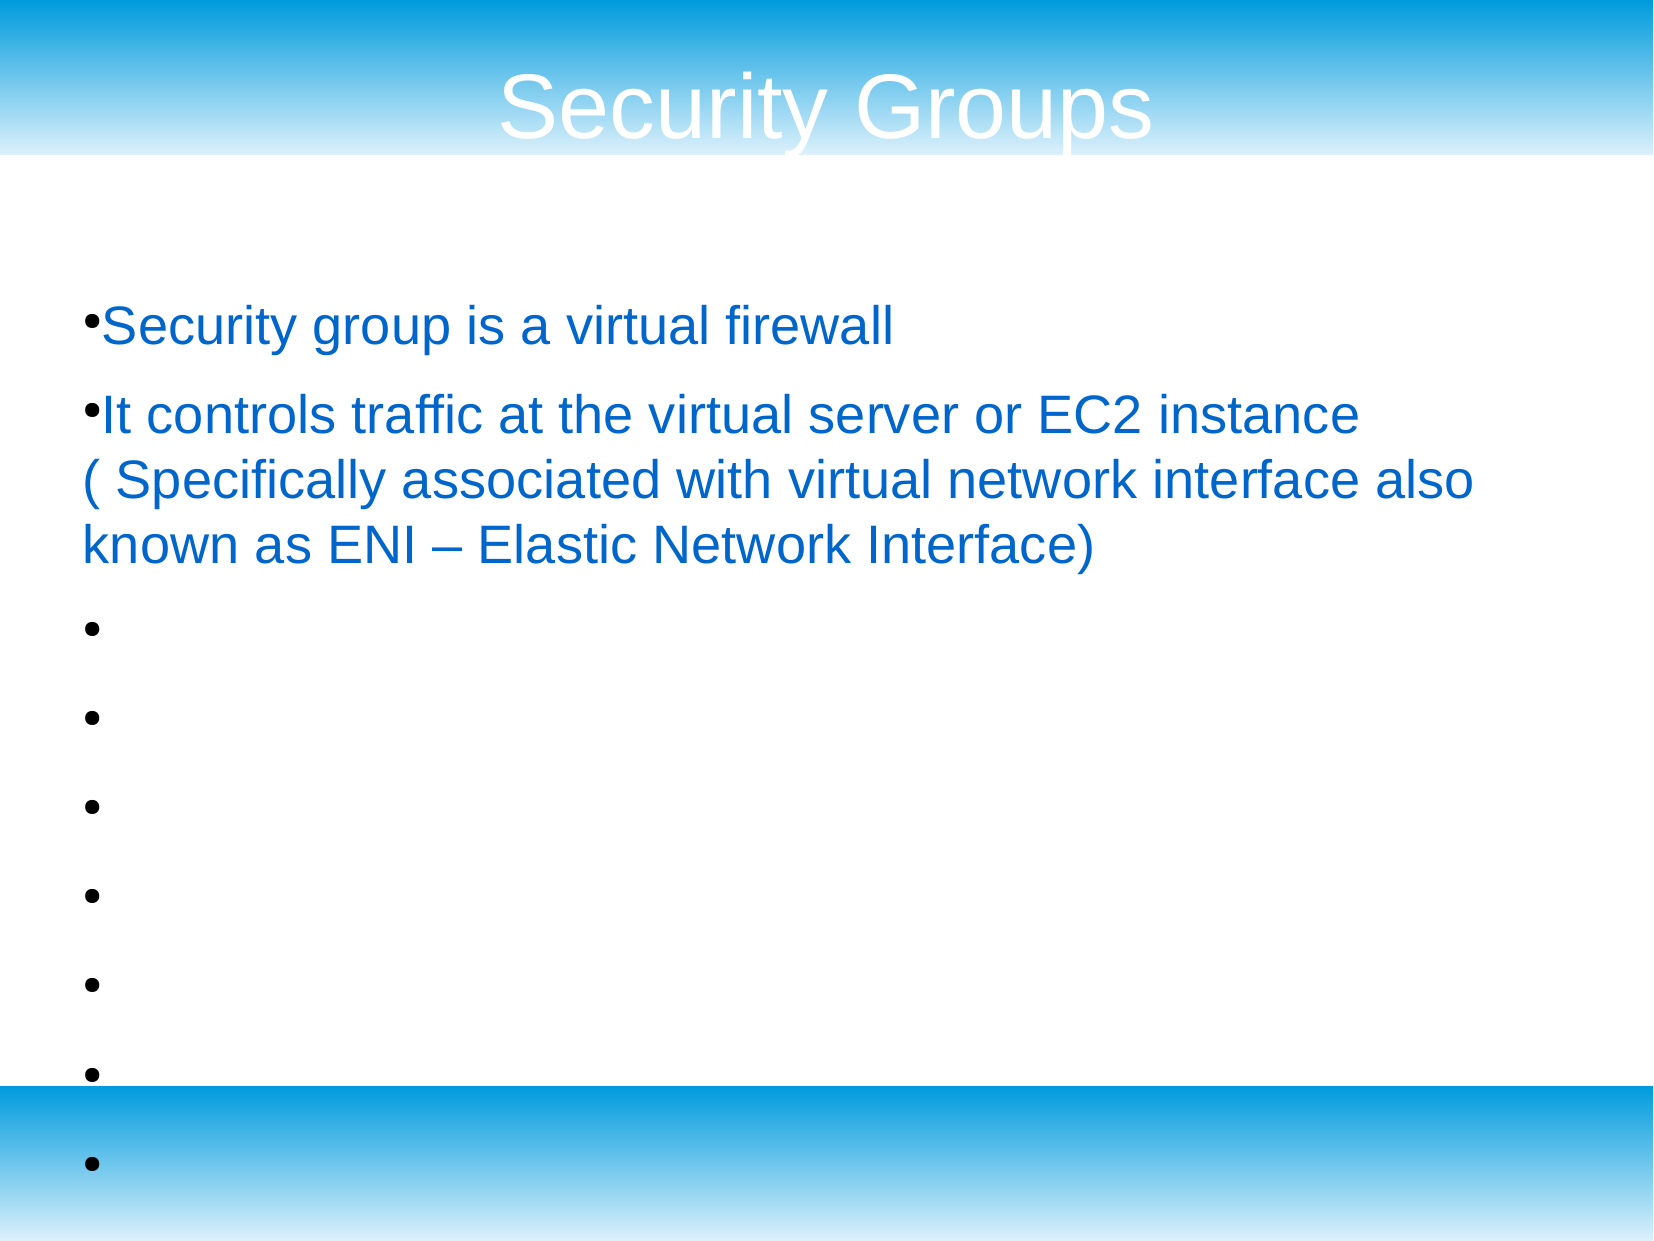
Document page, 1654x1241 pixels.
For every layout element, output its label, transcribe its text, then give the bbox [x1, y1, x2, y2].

title Security Groups [82, 49, 1571, 155]
list Security group is a virtual firewall It controls traffic at the virtual server or EC2 instance ( Specifically associated with virtual network interface also known as ENI – Elastic Network Interface) [82, 290, 1571, 1010]
